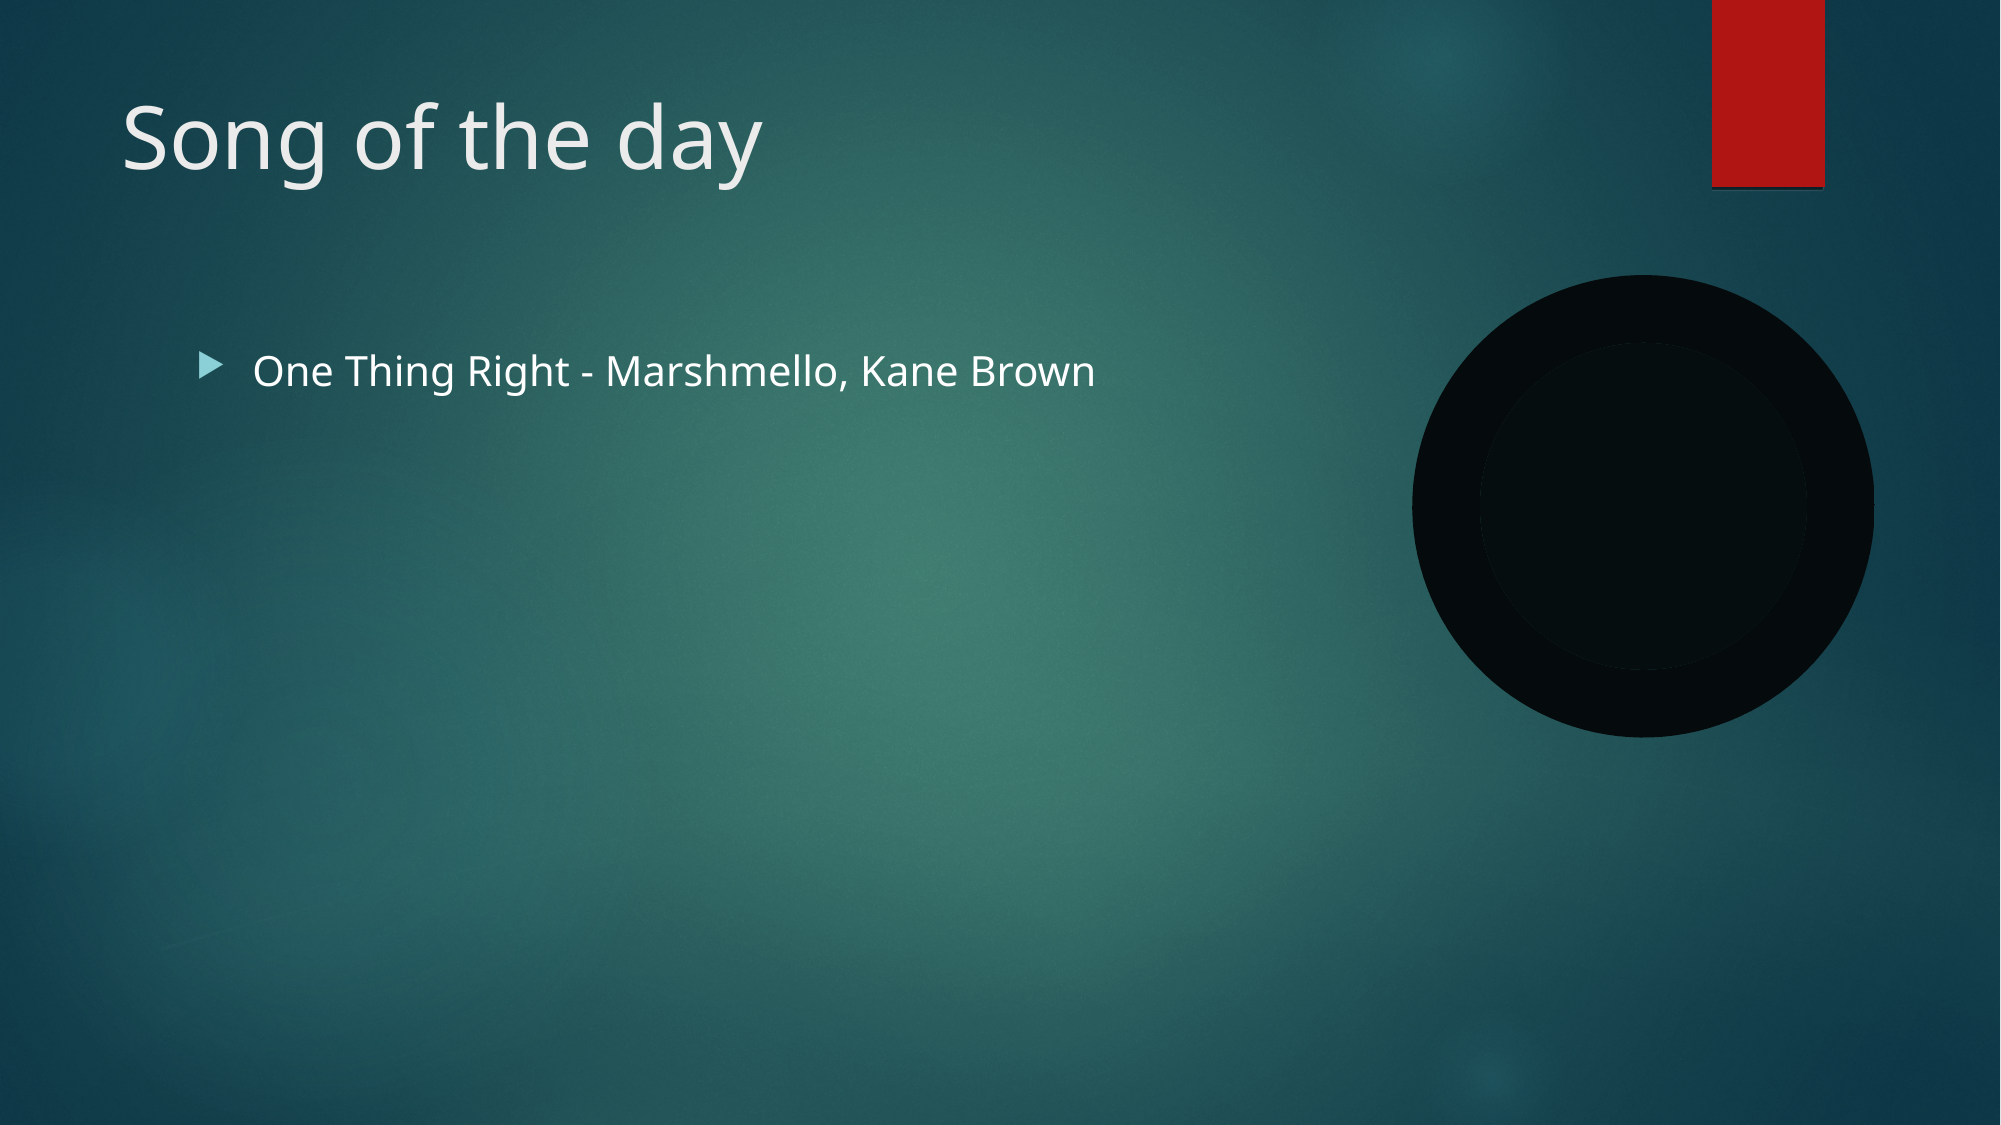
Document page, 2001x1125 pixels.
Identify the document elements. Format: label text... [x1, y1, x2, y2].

title Song of the day [106, 74, 1649, 305]
list One Thing Right - Marshmello, Kane Brown [181, 336, 1649, 1026]
